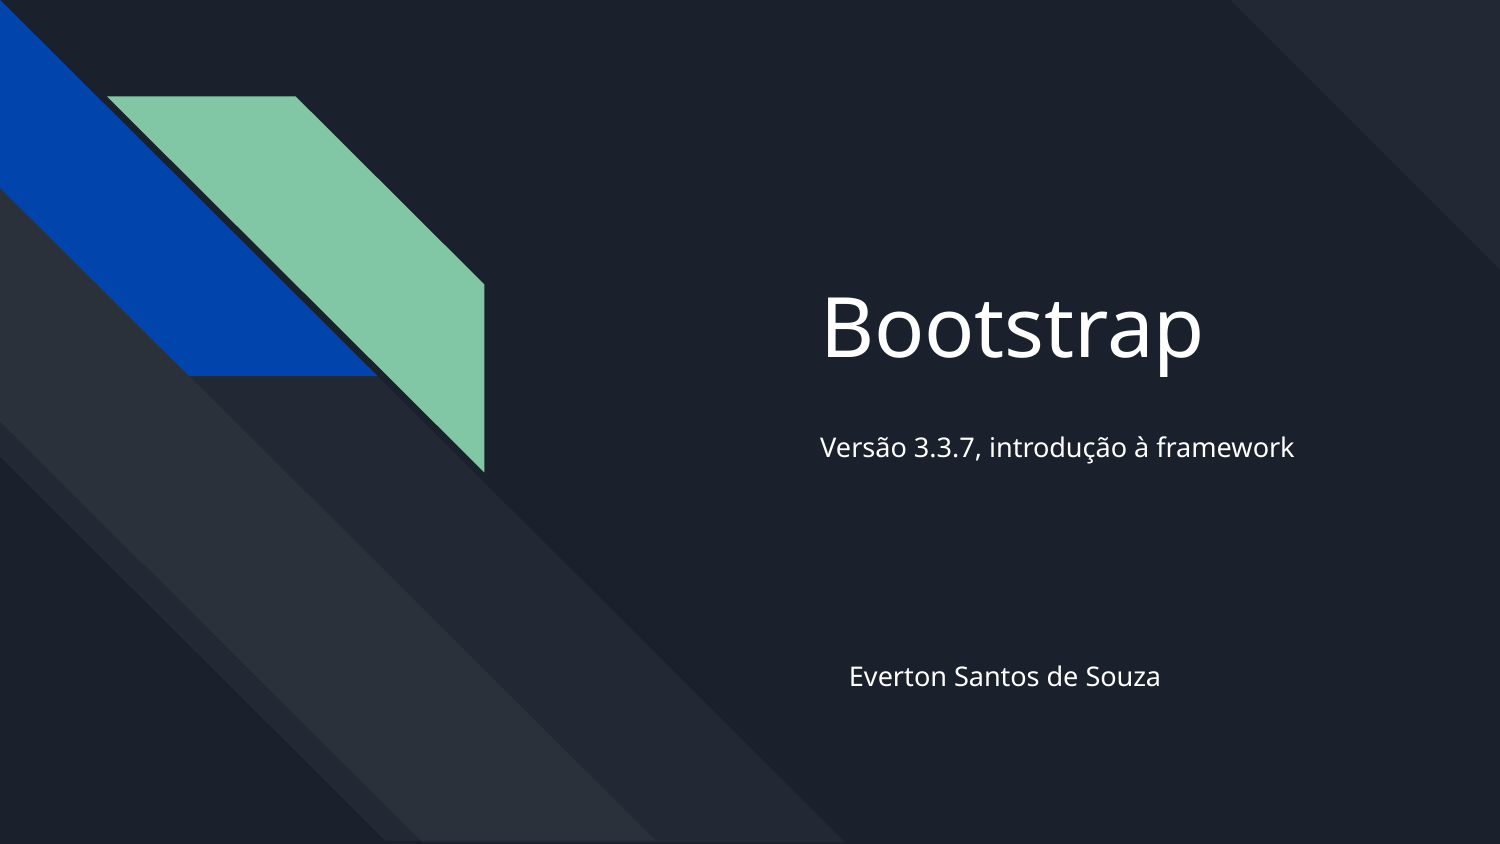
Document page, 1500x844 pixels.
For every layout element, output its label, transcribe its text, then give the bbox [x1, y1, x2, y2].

title Bootstrap Versão 3.3.7, introdução à framework [580, 258, 1404, 518]
subtitle Everton Santos de Souza [833, 643, 1404, 727]
